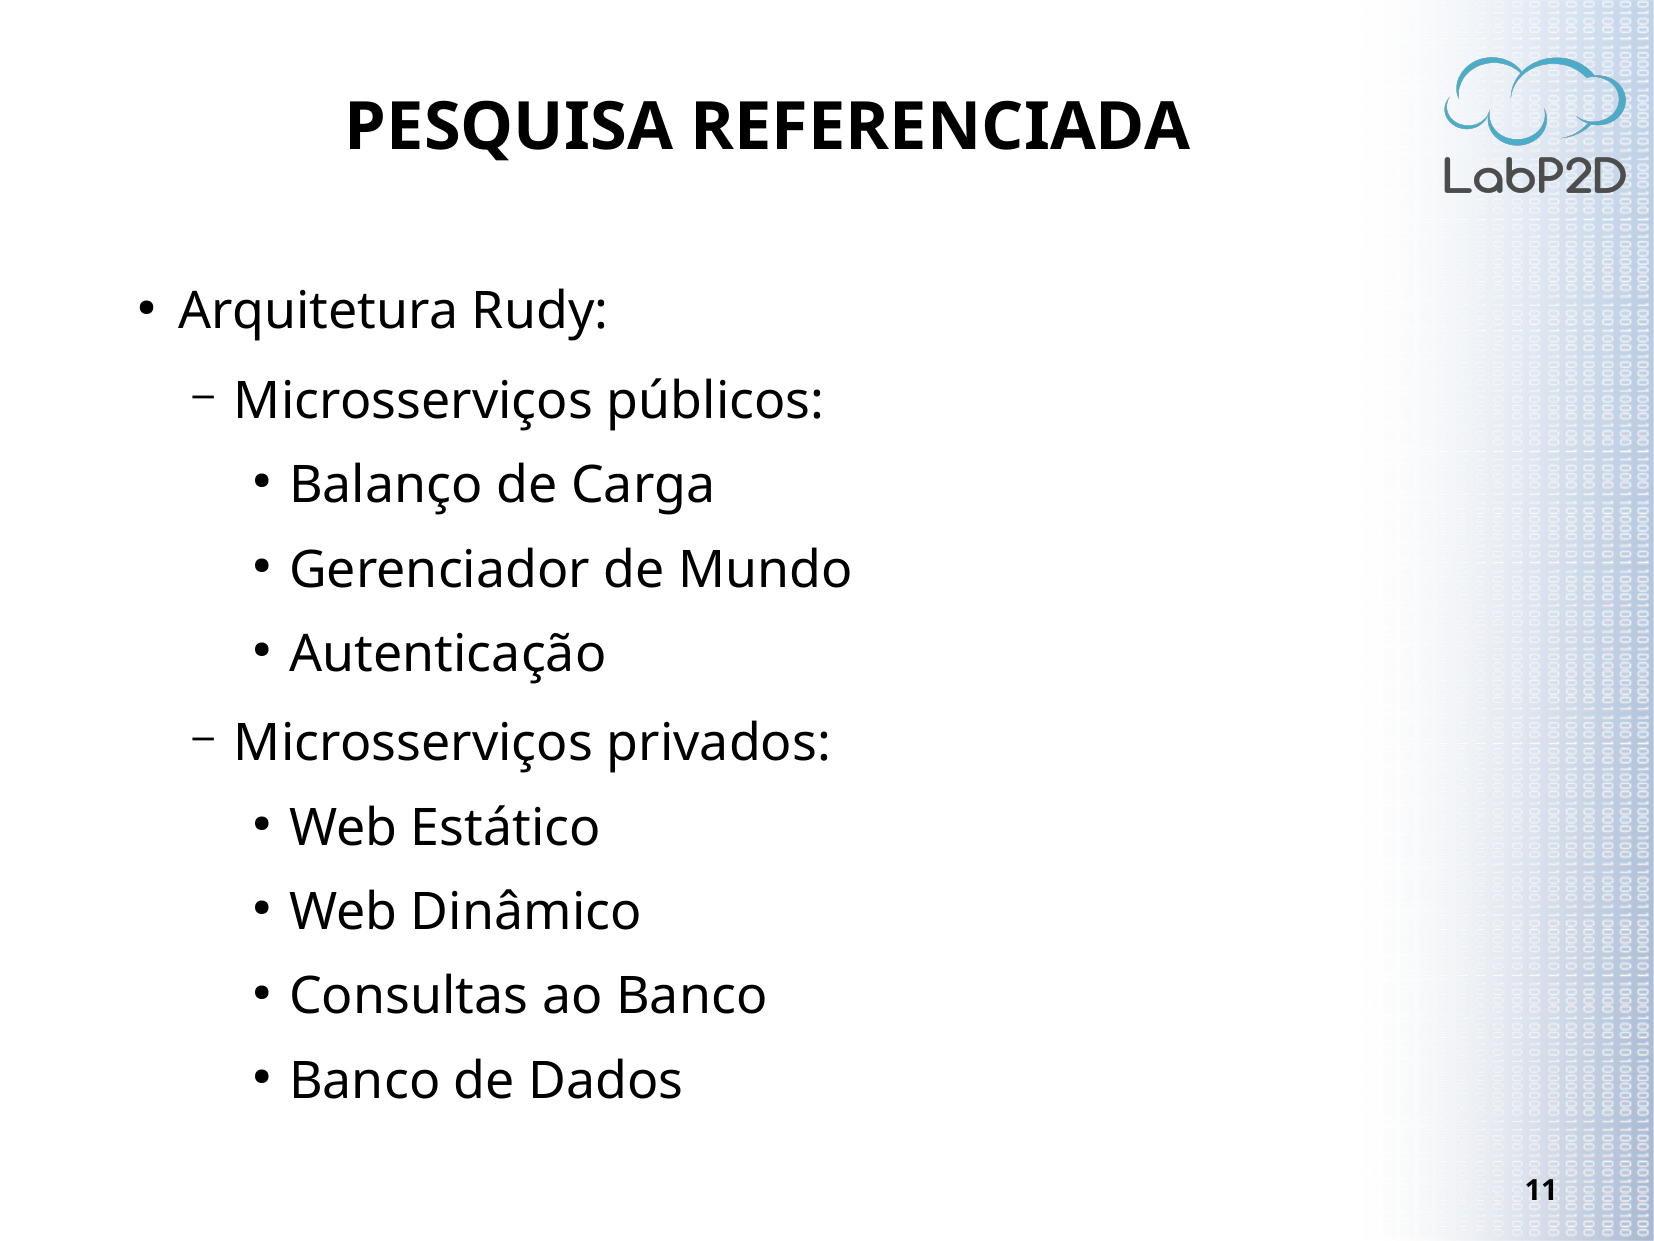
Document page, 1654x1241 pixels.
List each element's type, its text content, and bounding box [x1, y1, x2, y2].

list Arquitetura Rudy: Microsserviços públicos: Balanço de Carga Gerenciador de Mundo Autenticação Microsserviços privados: Web Estático Web Dinâmico Consultas ao Banco Banco de Dados [123, 271, 1406, 1116]
title PESQUISA REFERENCIADA [82, 19, 1453, 227]
picture [1360, 1, 1654, 1240]
